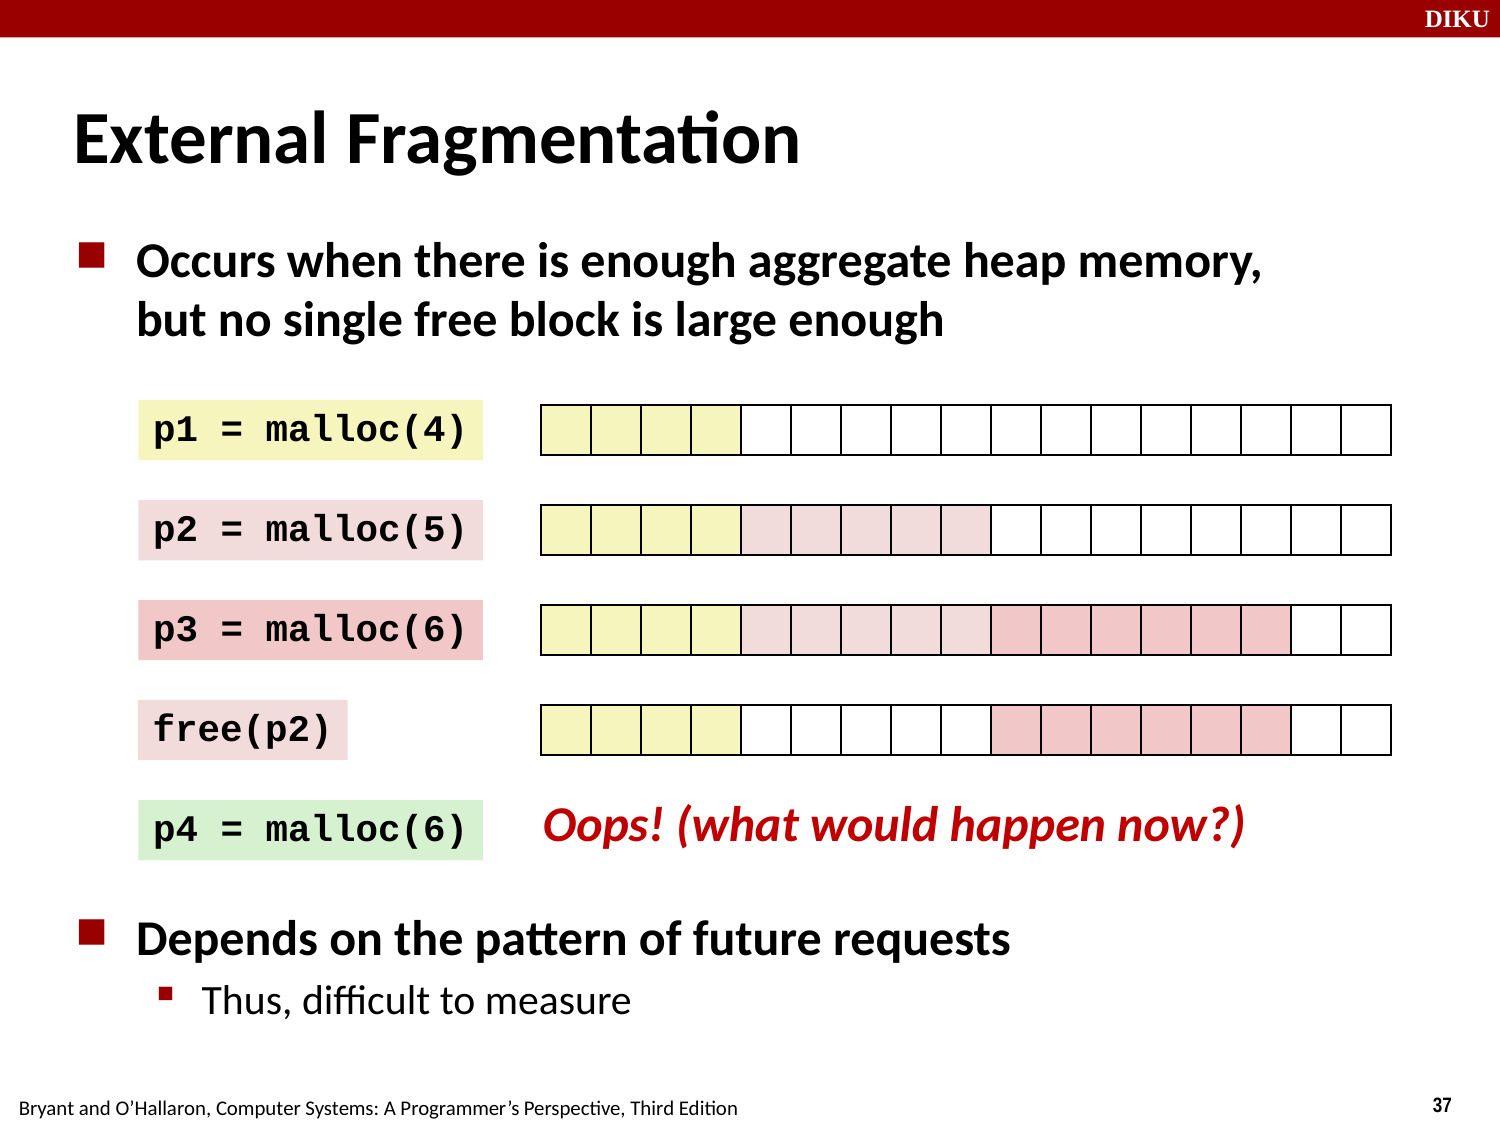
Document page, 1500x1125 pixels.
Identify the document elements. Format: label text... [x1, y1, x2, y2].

text_box [540, 705, 1391, 756]
text_box p3 = malloc(6) [138, 600, 483, 661]
text_box [540, 605, 1391, 656]
text_box p4 = malloc(6) [138, 800, 483, 861]
text_box External Fragmentation [58, 71, 1304, 197]
text_box [540, 405, 1391, 456]
text_box Occurs when there is enough aggregate heap memory, but no single free block is large enough Depends on the pattern of future requests Thus, difficult to measure [65, 223, 1361, 1039]
text_box [540, 505, 1391, 556]
text_box p2 = malloc(5) [138, 500, 483, 561]
text_box Oops! (what would happen now?) [528, 784, 1262, 860]
text_box p1 = malloc(4) [138, 399, 483, 461]
text_box free(p2) [137, 699, 348, 761]
